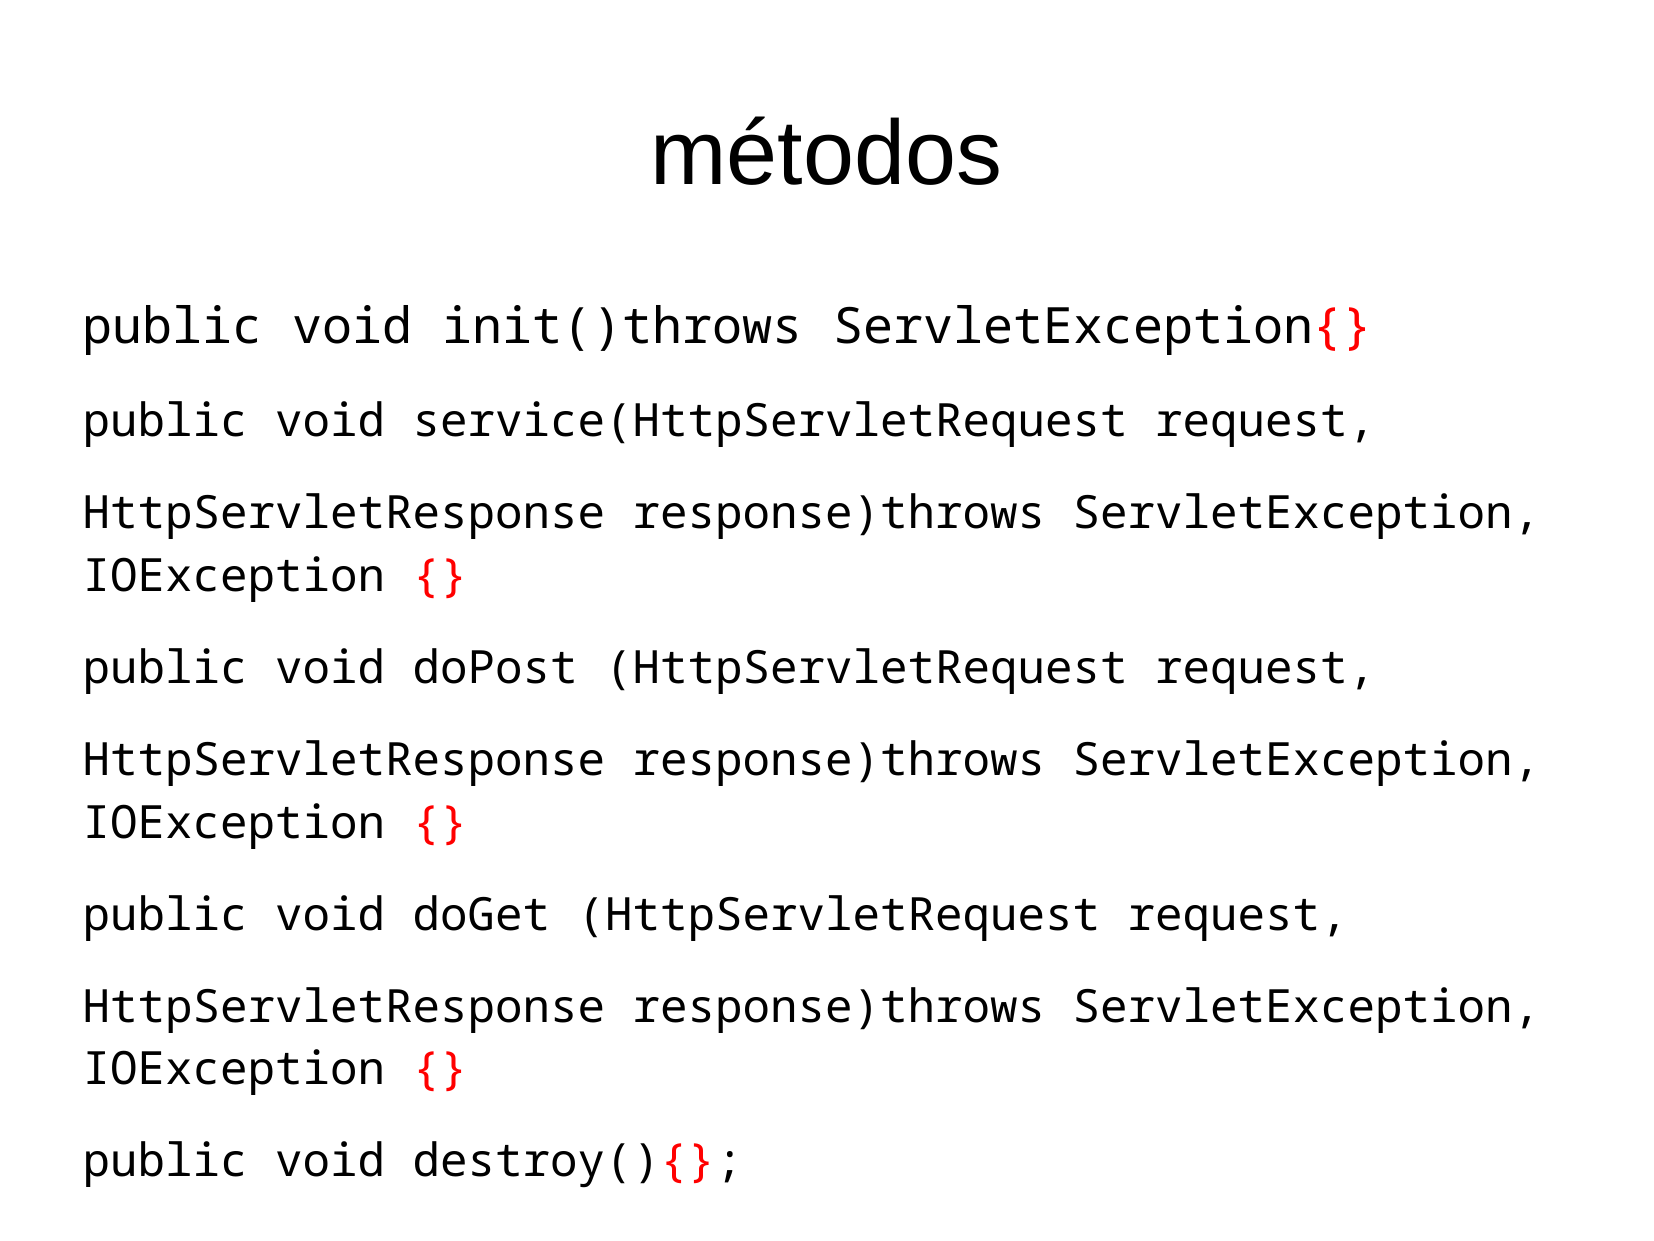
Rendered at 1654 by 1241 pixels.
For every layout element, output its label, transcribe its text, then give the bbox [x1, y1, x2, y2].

title métodos [82, 49, 1571, 257]
list public void init()throws ServletException{} public void service(HttpServletRequest request, HttpServletResponse response)throws ServletException, IOException {} public void doPost (HttpServletRequest request, HttpServletResponse response)throws ServletException, IOException {} public void doGet (HttpServletRequest request, HttpServletResponse response)throws ServletException, IOException {} public void destroy(){}; [82, 290, 1571, 1109]
